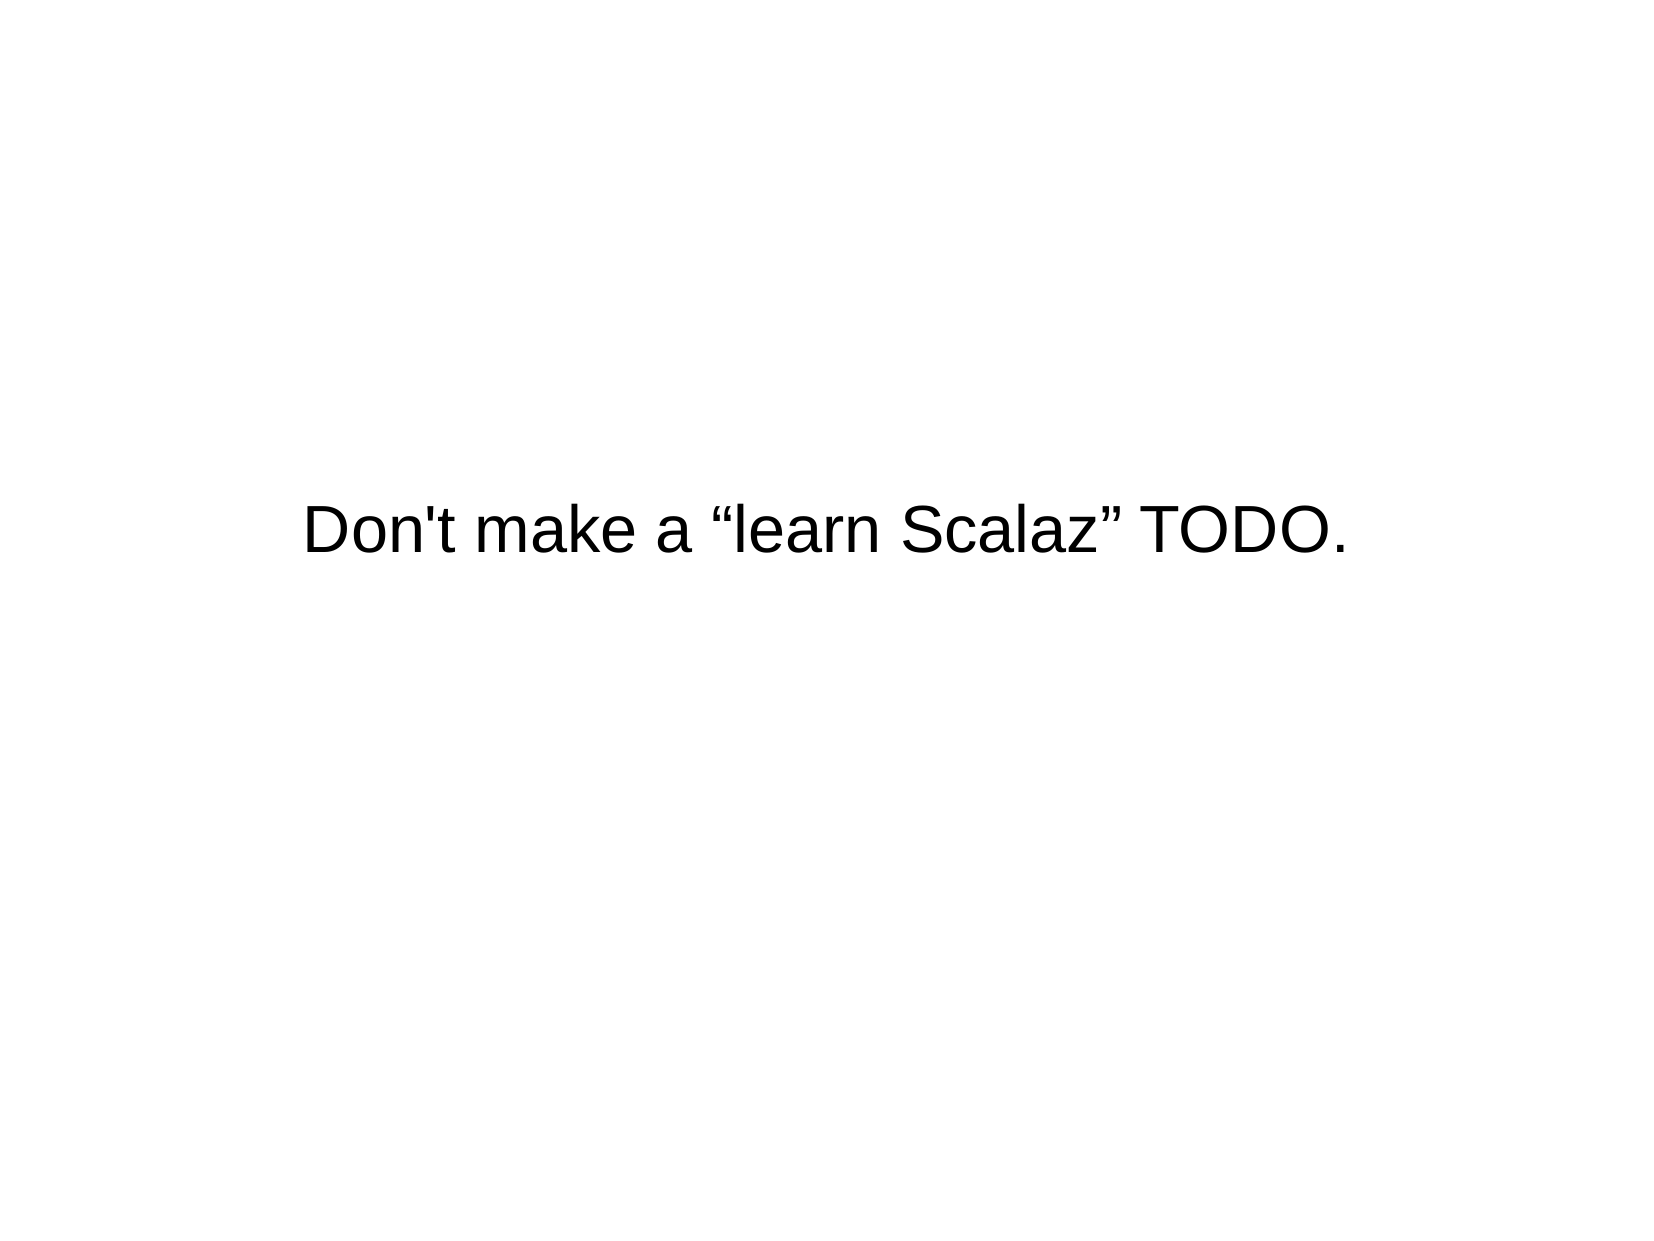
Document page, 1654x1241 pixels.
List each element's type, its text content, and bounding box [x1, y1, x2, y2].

subtitle Don't make a “learn Scalaz” TODO. [82, 49, 1571, 1010]
